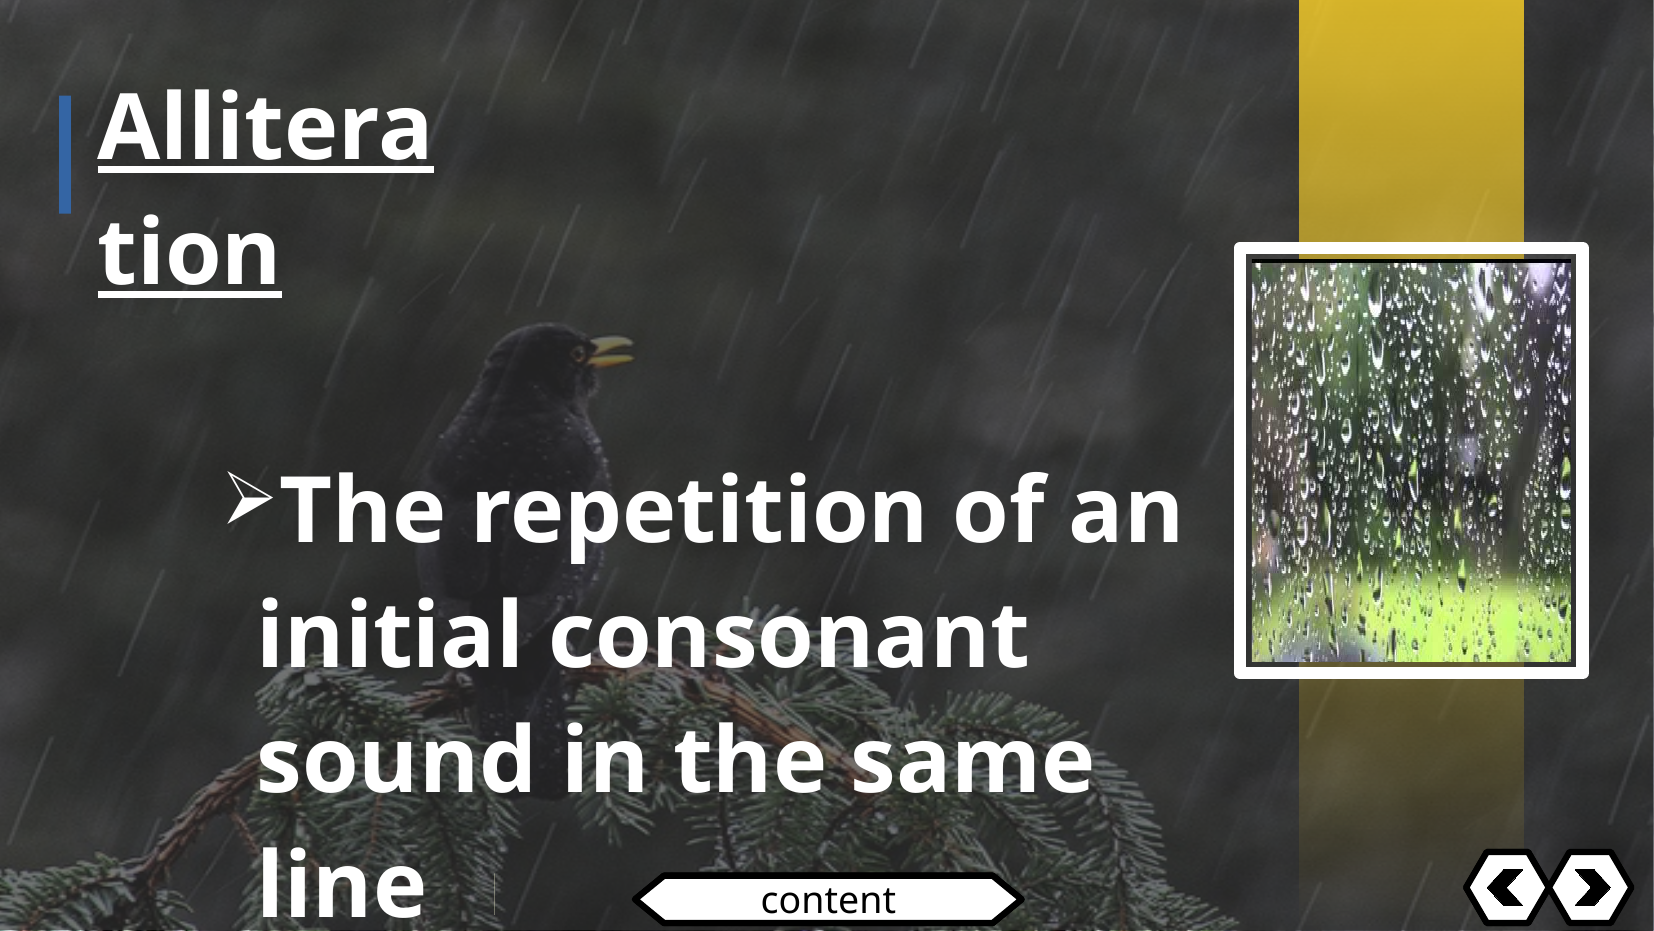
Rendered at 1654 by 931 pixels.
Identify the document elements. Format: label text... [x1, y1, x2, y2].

text_box Alliteration [82, 54, 449, 365]
text_box [0, 0, 1654, 931]
text_box POETIC DEVICES [60, 846, 510, 920]
text_box content [635, 875, 1022, 924]
picture [1251, 259, 1571, 662]
text_box The repetition of an initial consonant sound in the same line [206, 437, 1235, 728]
